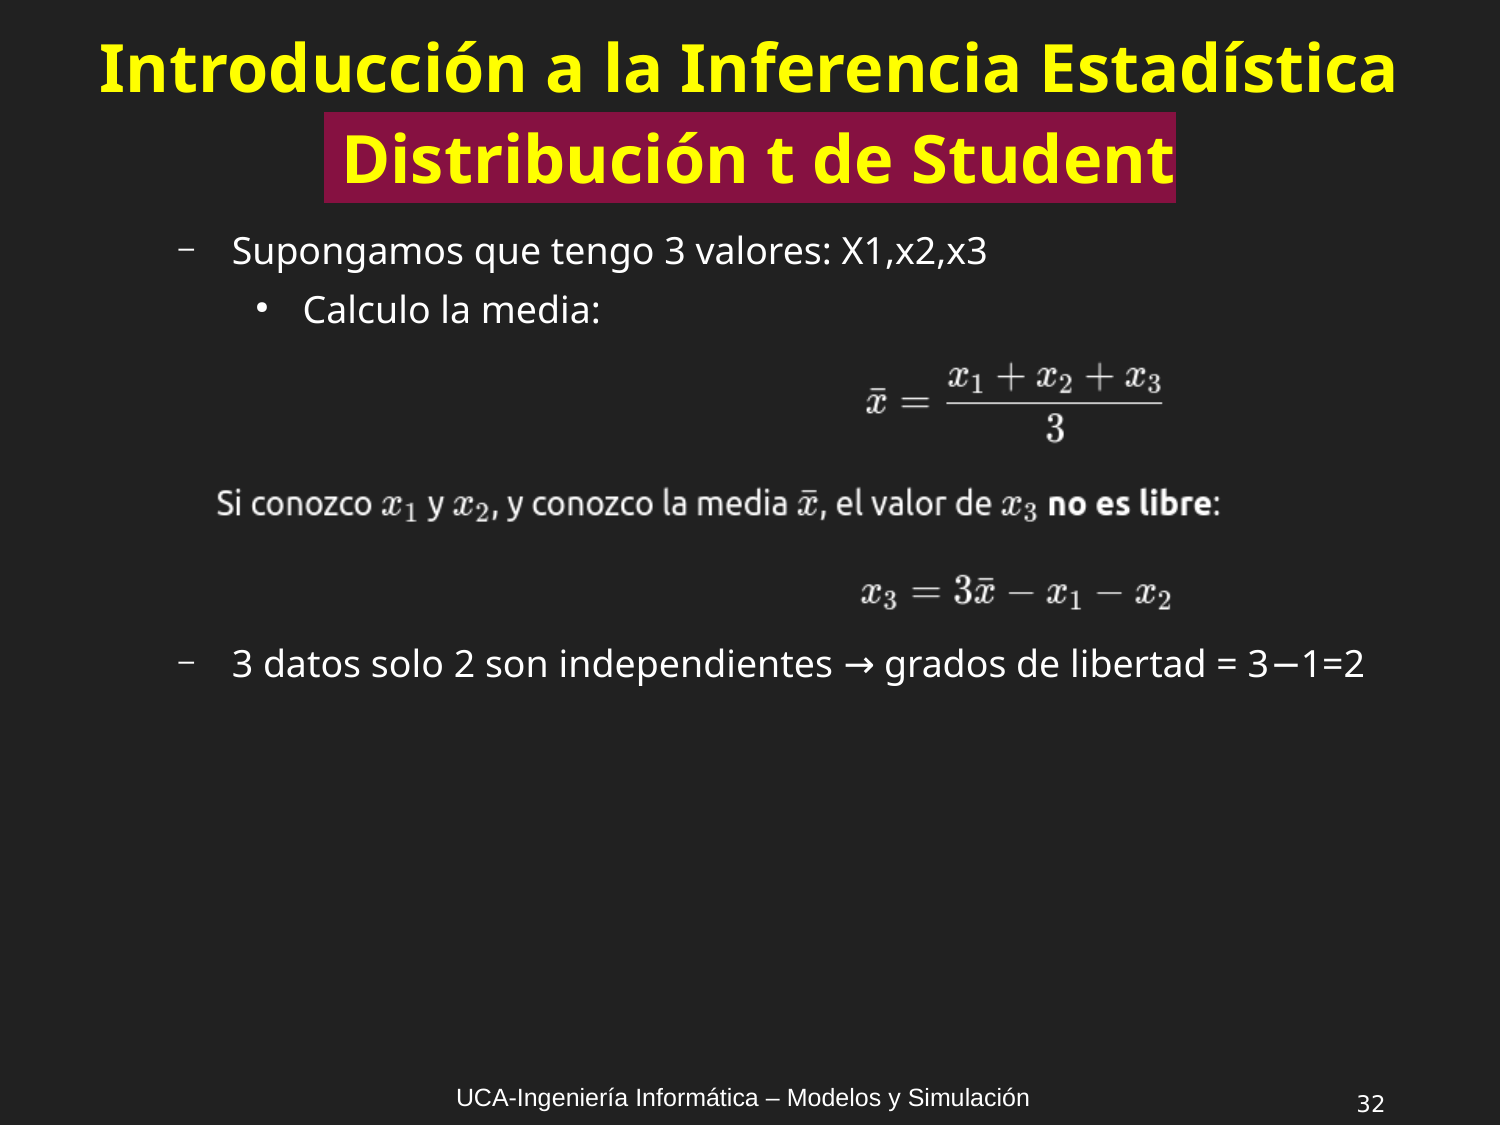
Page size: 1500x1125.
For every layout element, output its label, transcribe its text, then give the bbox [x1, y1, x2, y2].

picture [187, 343, 1325, 638]
list Supongamos que tengo 3 valores: X1,x2,x3 Calculo la media: 3 datos solo 2 son independientes → grados de libertad = 3−1=2 [75, 224, 1426, 1043]
title Introducción a la Inferencia Estadística Distribución t de Student [75, 37, 1426, 188]
